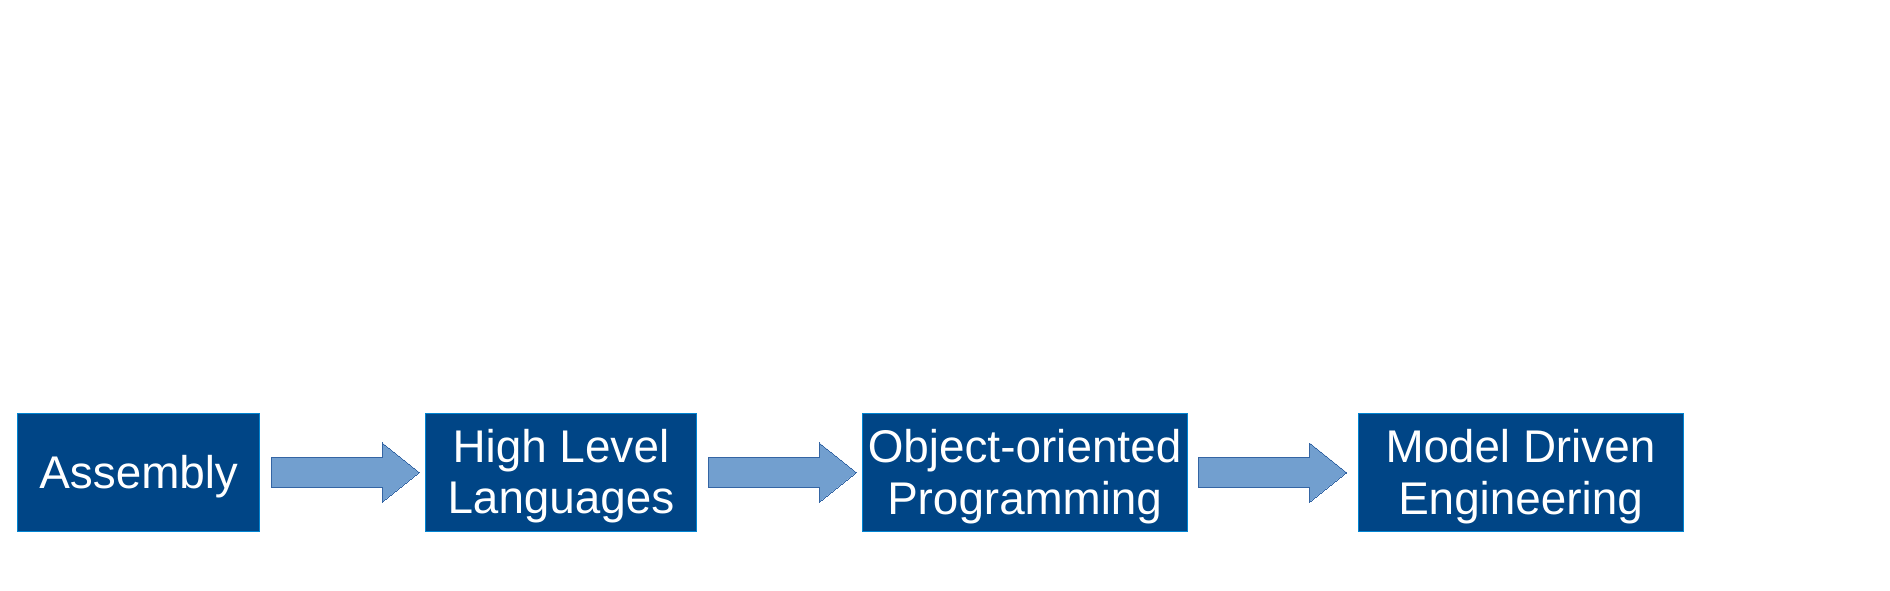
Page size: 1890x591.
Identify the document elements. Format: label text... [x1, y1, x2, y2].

text_box [1198, 443, 1347, 503]
text_box [271, 442, 420, 503]
text_box Assembly [17, 413, 260, 532]
text_box Object-oriented Programming [862, 413, 1188, 532]
text_box Model Driven Engineering [1358, 413, 1684, 532]
text_box [708, 442, 857, 503]
text_box High Level Languages [425, 413, 697, 532]
